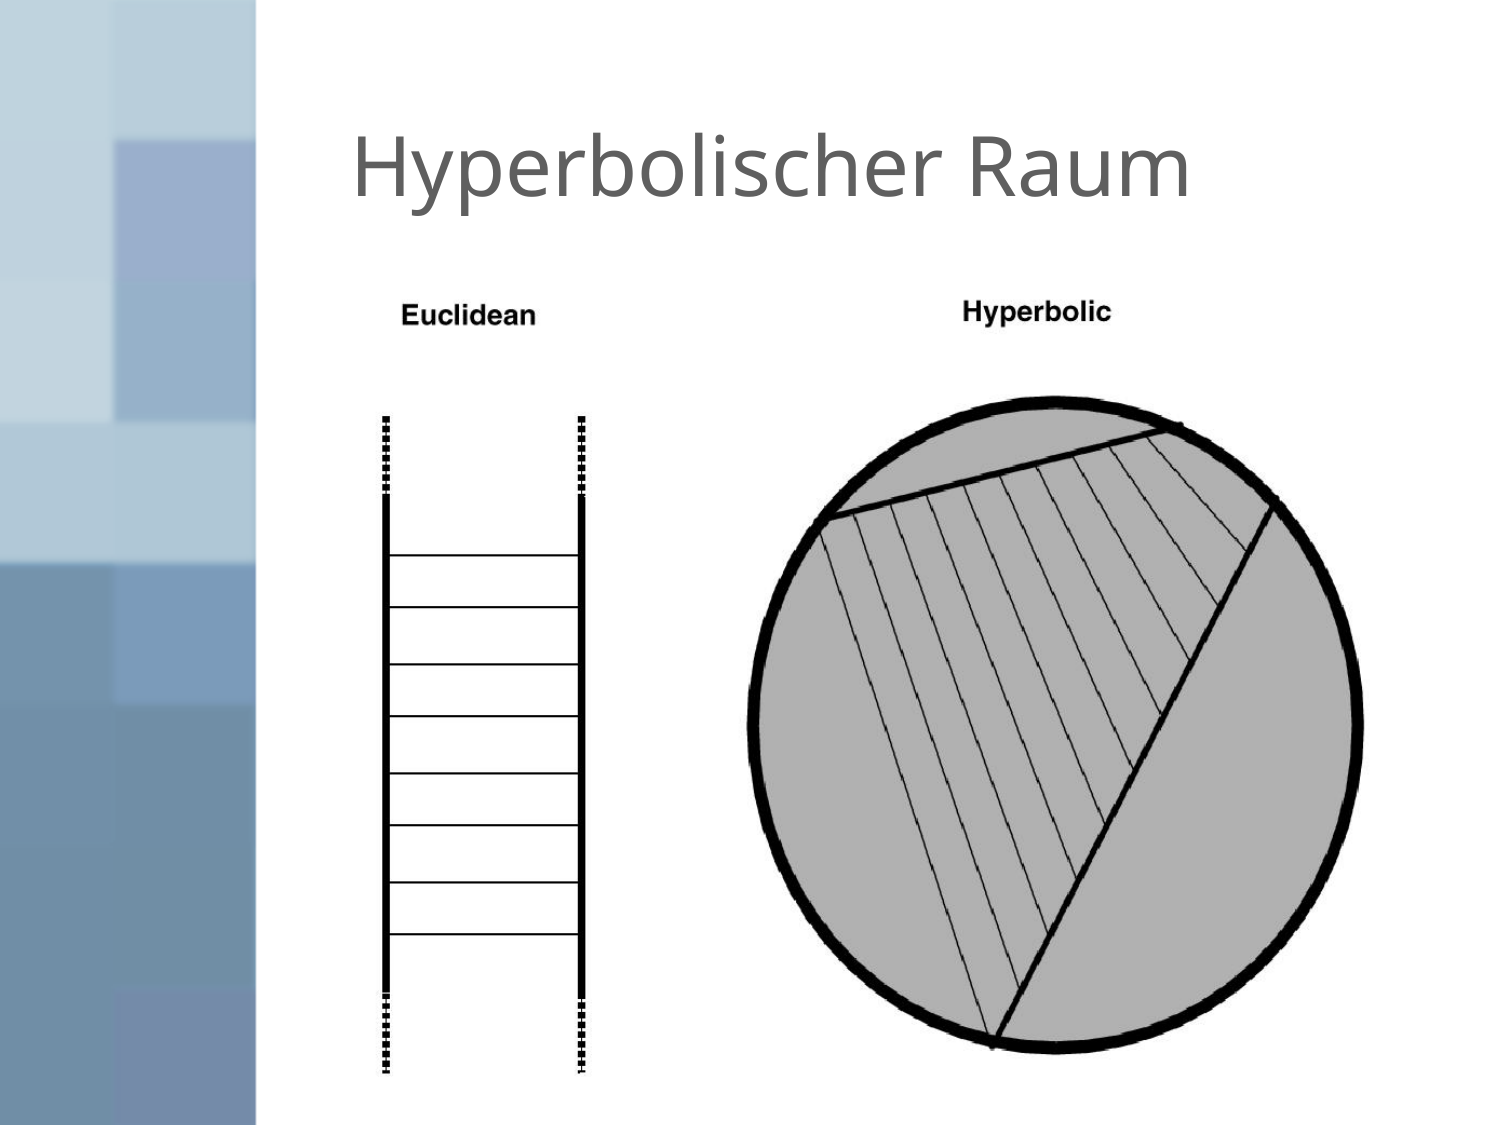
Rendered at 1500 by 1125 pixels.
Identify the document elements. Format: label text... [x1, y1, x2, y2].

picture [0, 0, 1500, 1125]
title Hyperbolischer Raum [350, 8, 1401, 329]
